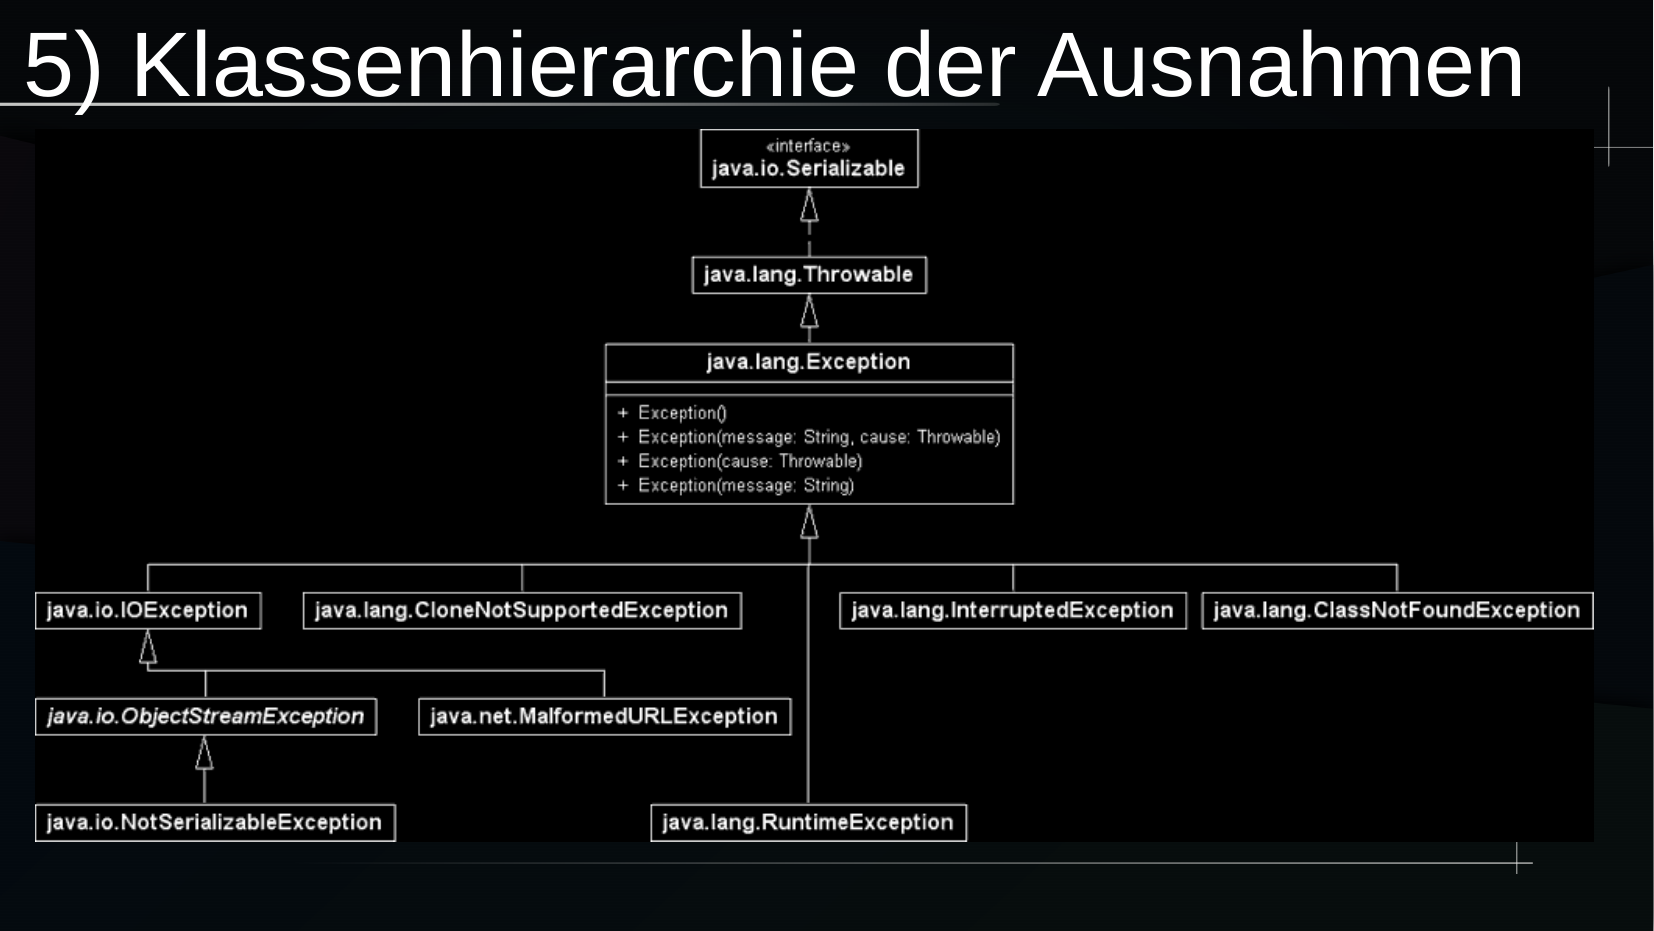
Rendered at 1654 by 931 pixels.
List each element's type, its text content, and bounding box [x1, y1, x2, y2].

title 5) Klassenhierarchie der Ausnahmen [23, 11, 1589, 119]
picture [0, 0, 1654, 931]
